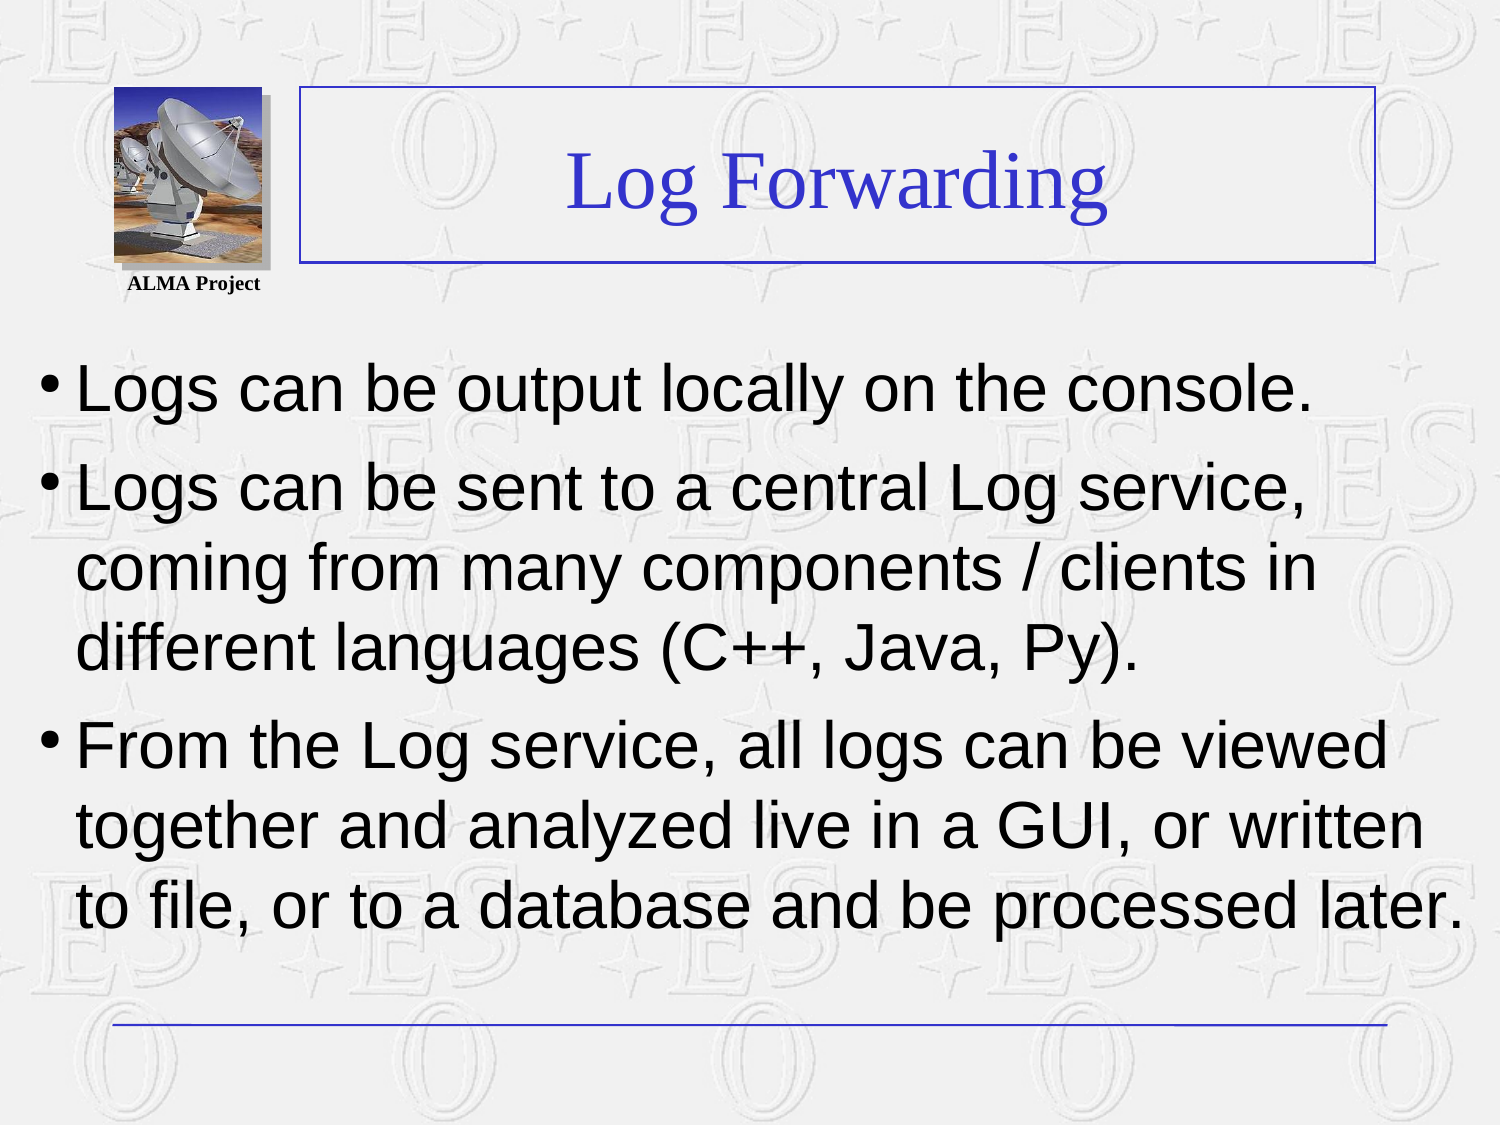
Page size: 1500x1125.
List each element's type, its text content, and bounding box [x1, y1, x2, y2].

list Logs can be output locally on the console. Logs can be sent to a central Log service, coming from many components / clients in different languages (C++, Java, Py). From the Log service, all logs can be viewed together and analyzed live in a GUI, or written to file, or to a database and be processed later. [23, 337, 1500, 1022]
title Log Forwarding [299, 87, 1375, 263]
picture [0, 0, 1500, 1125]
